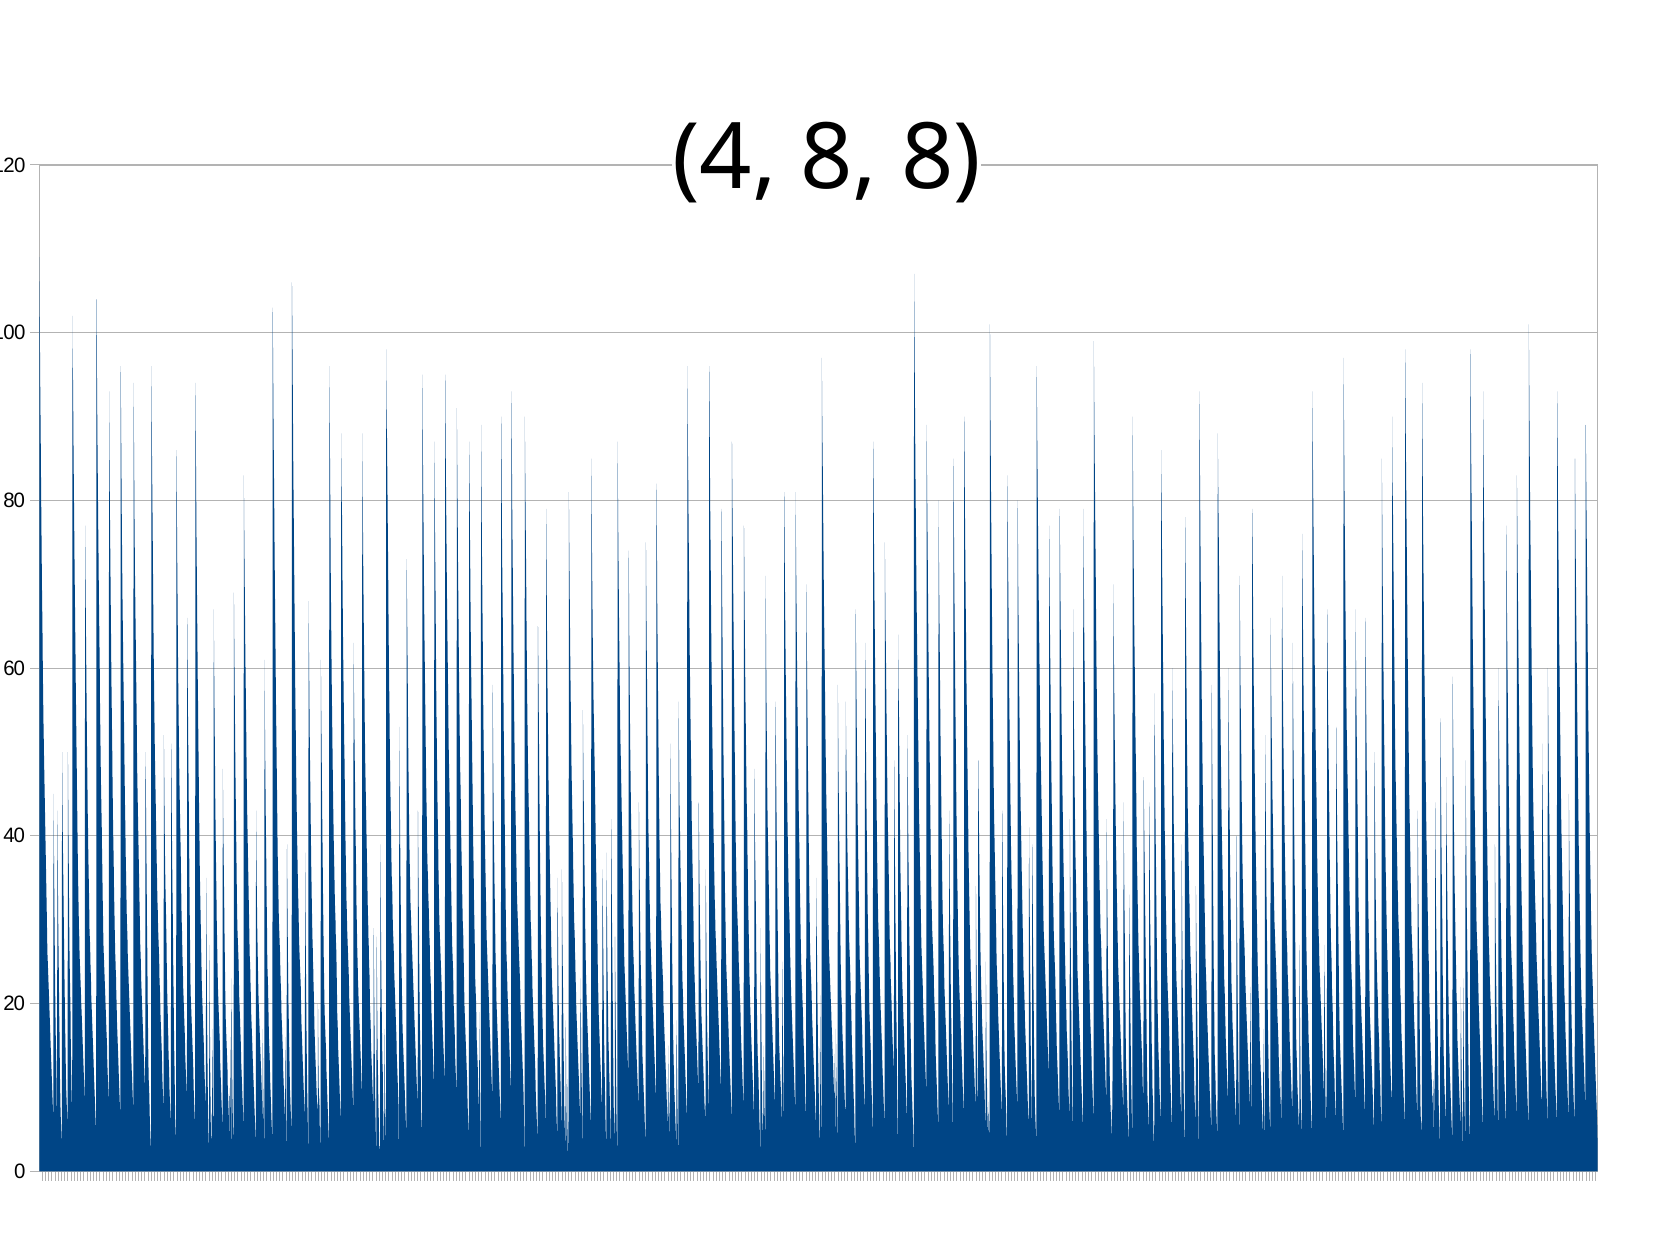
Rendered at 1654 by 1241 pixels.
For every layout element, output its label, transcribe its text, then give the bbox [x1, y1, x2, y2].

title (4, 8, 8) [82, 49, 1571, 257]
chart [0, 131, 1630, 1205]
